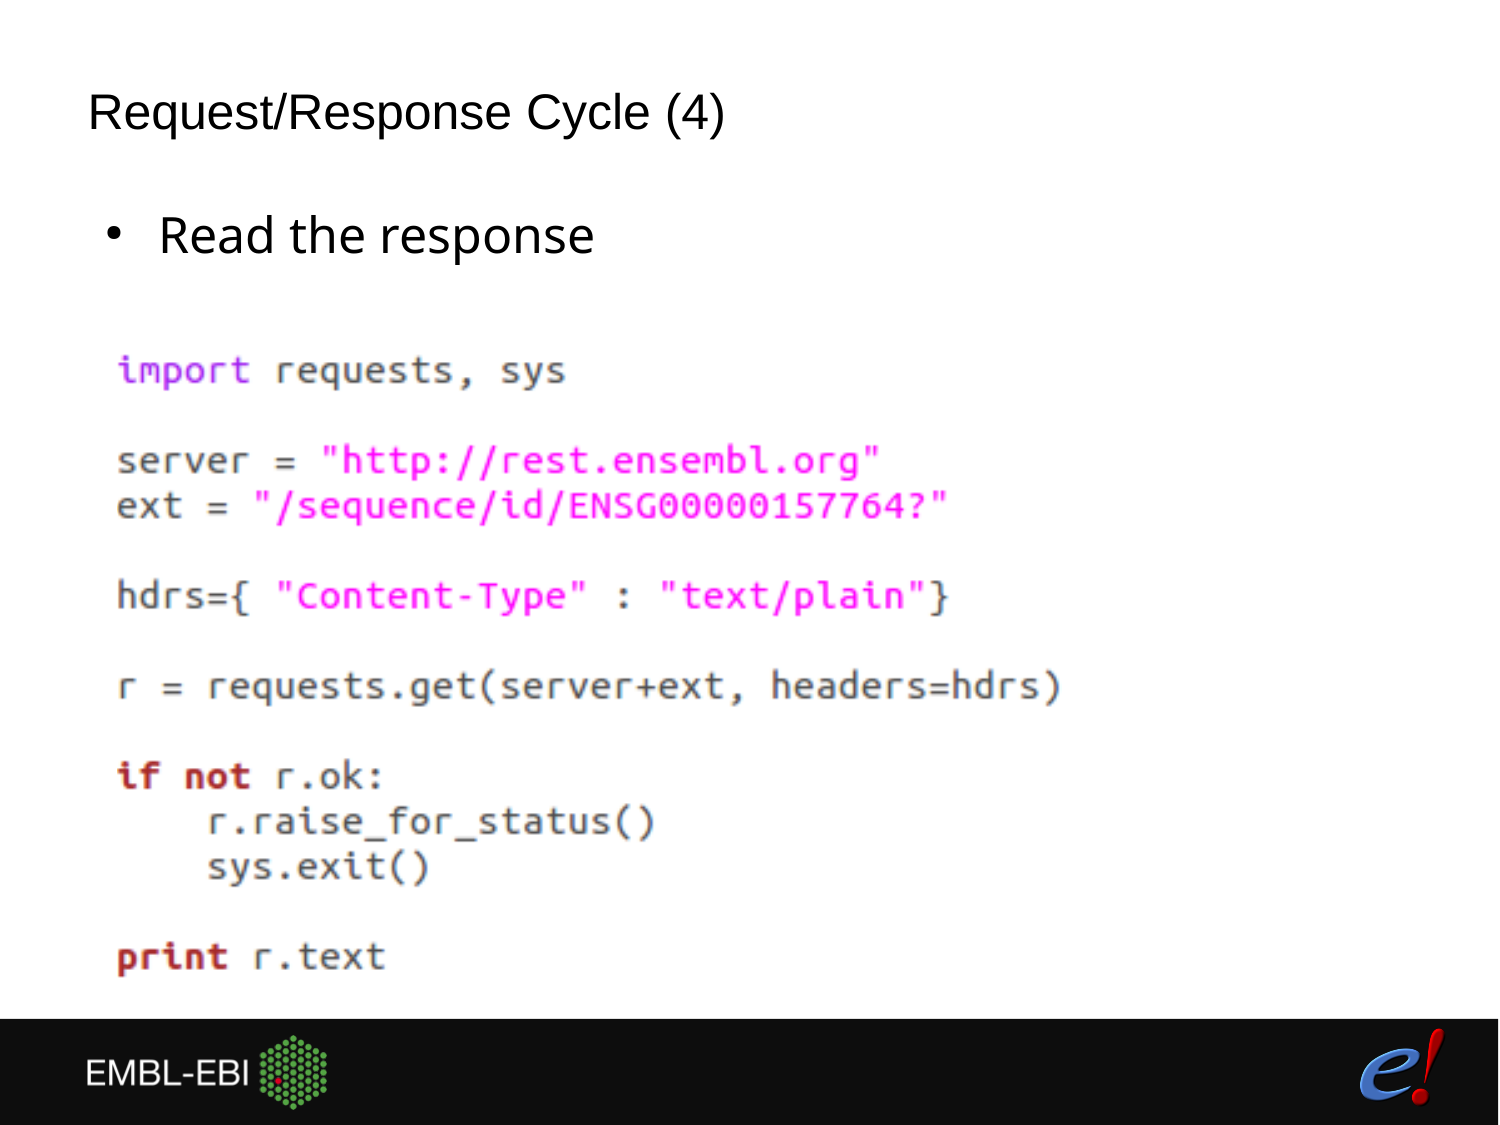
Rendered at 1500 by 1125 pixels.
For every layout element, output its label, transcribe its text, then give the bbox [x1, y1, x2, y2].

title Request/Response Cycle (4) [87, 50, 1425, 175]
picture [1357, 1026, 1448, 1112]
picture [87, 1035, 327, 1110]
picture [117, 351, 1062, 985]
list Read the response [87, 200, 1425, 914]
